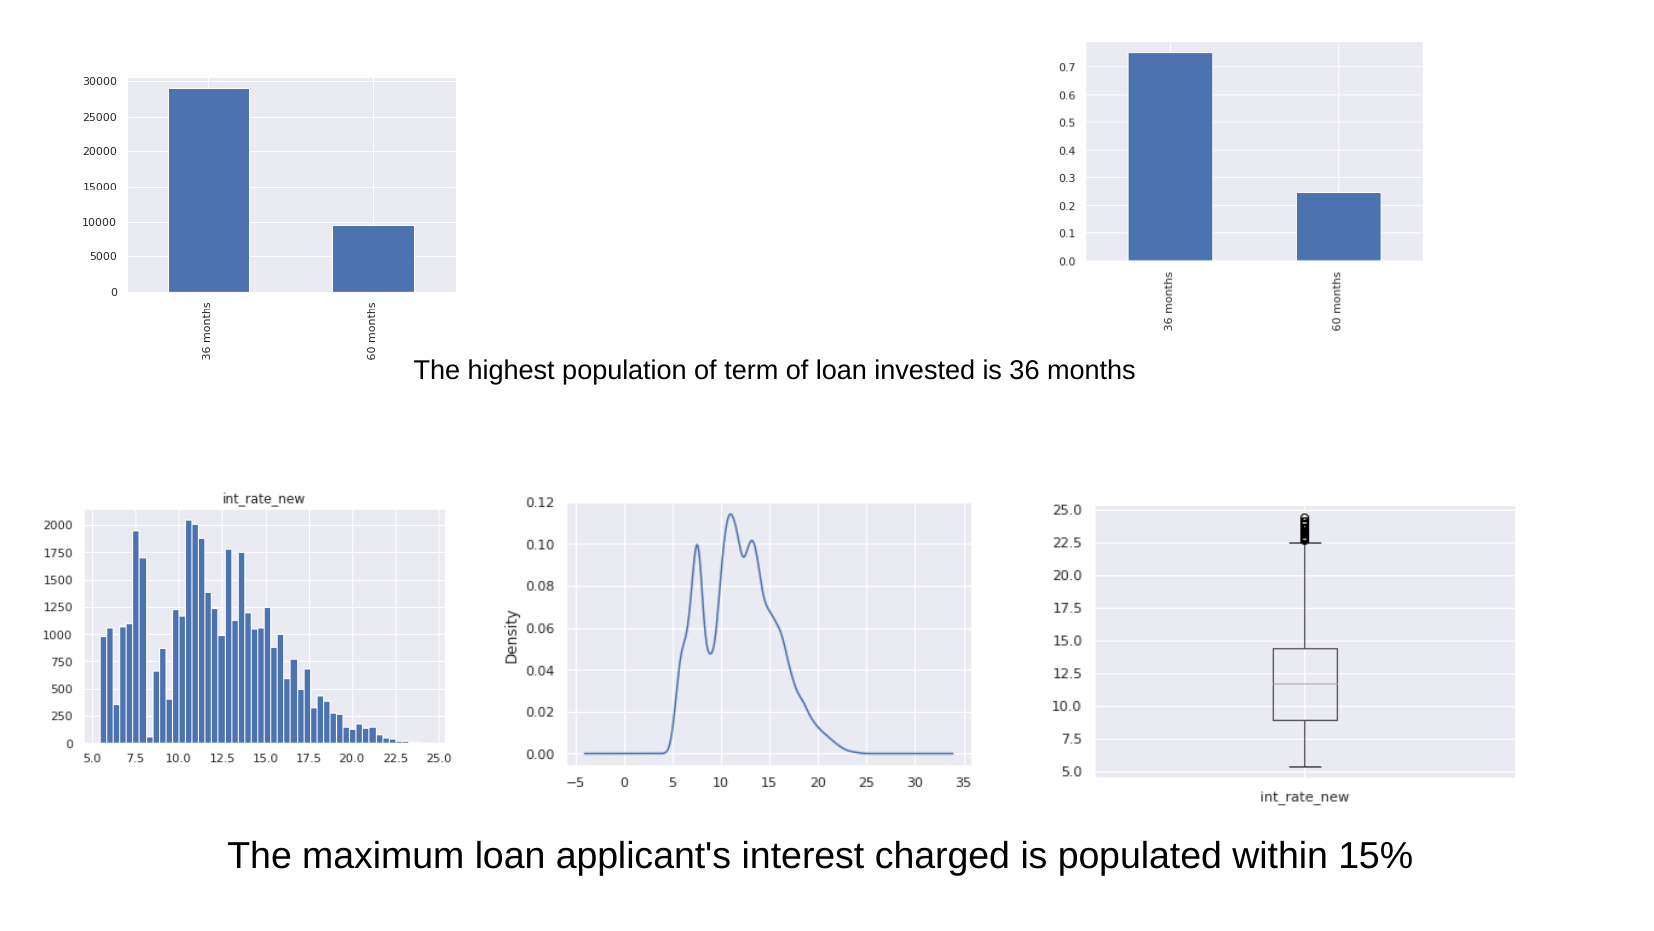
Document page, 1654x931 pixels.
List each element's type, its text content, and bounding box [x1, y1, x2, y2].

picture [35, 484, 459, 772]
picture [496, 489, 980, 798]
text_box The highest population of term of loan invested is 36 months [398, 347, 1264, 405]
text_box The maximum loan applicant's interest charged is populated within 15% [212, 826, 1429, 884]
picture [1051, 35, 1430, 341]
picture [75, 70, 461, 369]
picture [1043, 496, 1524, 813]
